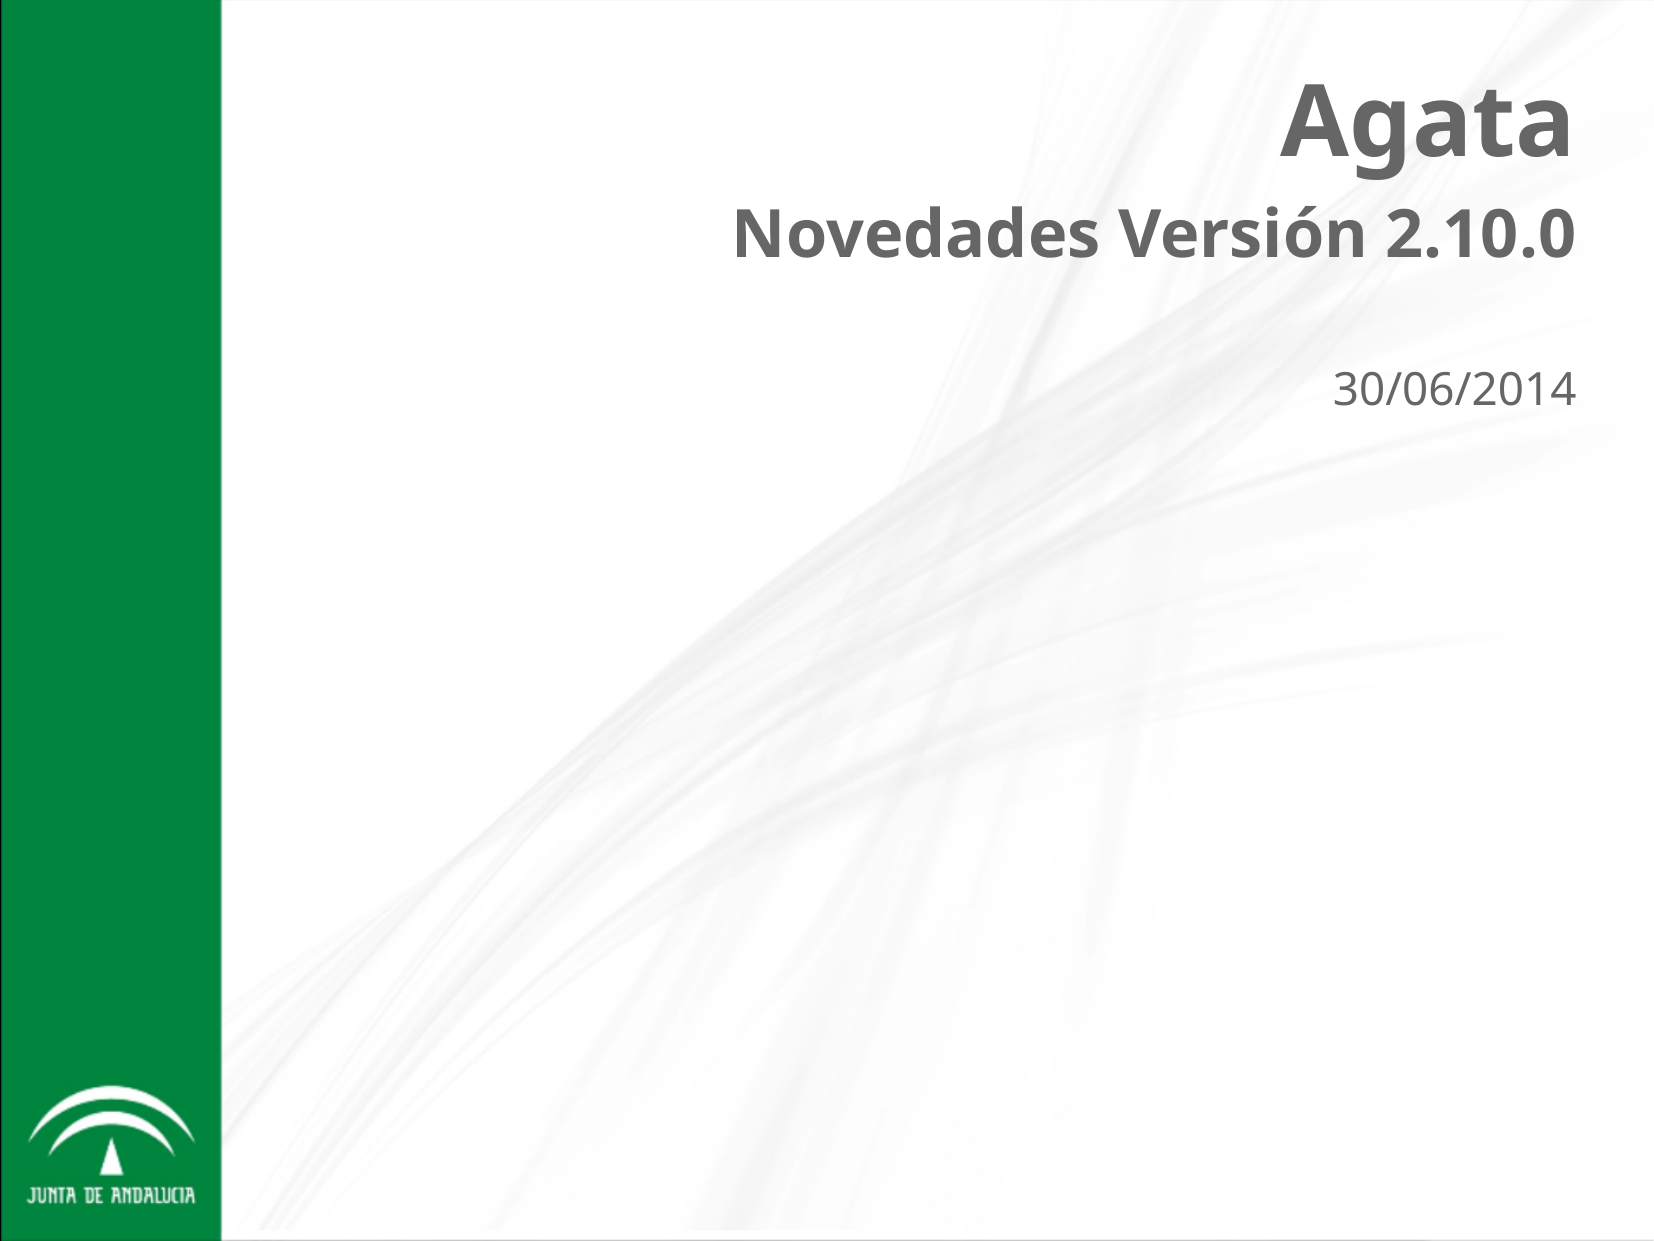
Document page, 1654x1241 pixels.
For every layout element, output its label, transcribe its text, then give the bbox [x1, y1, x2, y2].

subtitle Agata Novedades Versión 2.10.0 30/06/2014 [259, 37, 1577, 1123]
picture [0, 0, 1654, 1241]
